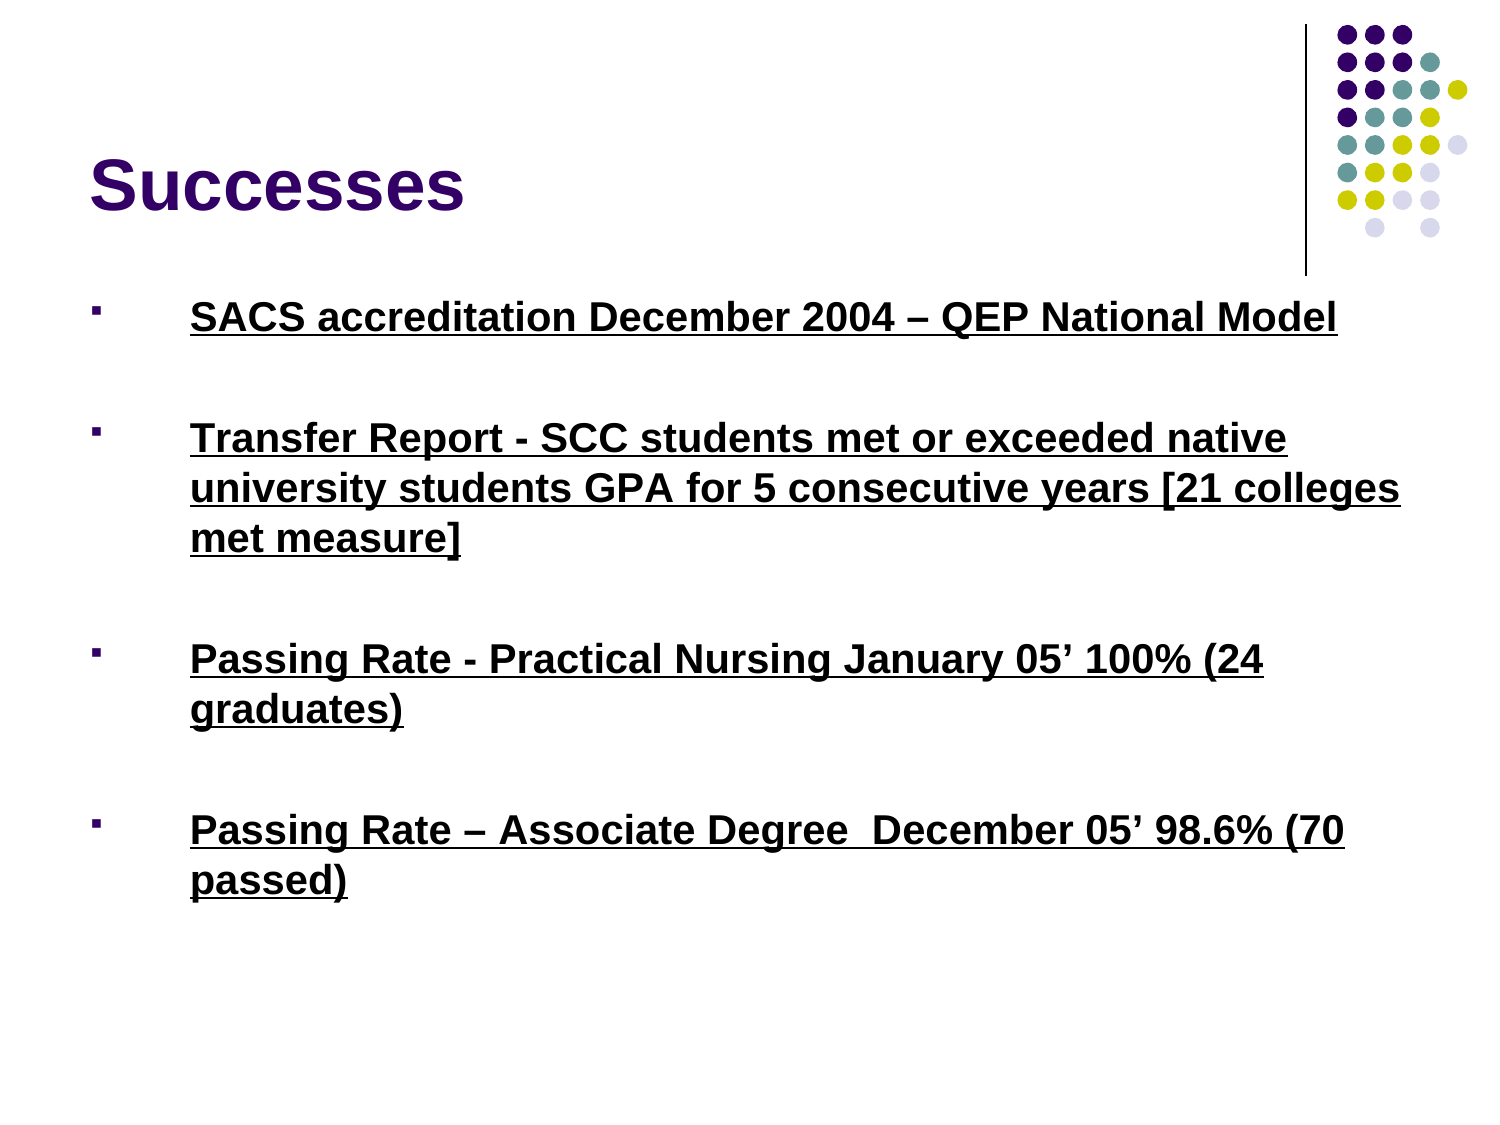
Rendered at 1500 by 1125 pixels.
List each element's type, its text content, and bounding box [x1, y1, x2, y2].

list SACS accreditation December 2004 – QEP National Model Transfer Report - SCC students met or exceeded native university students GPA for 5 consecutive years [21 colleges met measure] Passing Rate - Practical Nursing January 05’ 100% (24 graduates) Passing Rate – Associate Degree December 05’ 98.6% (70 passed) [75, 282, 1426, 1006]
title Successes [74, 20, 1313, 233]
